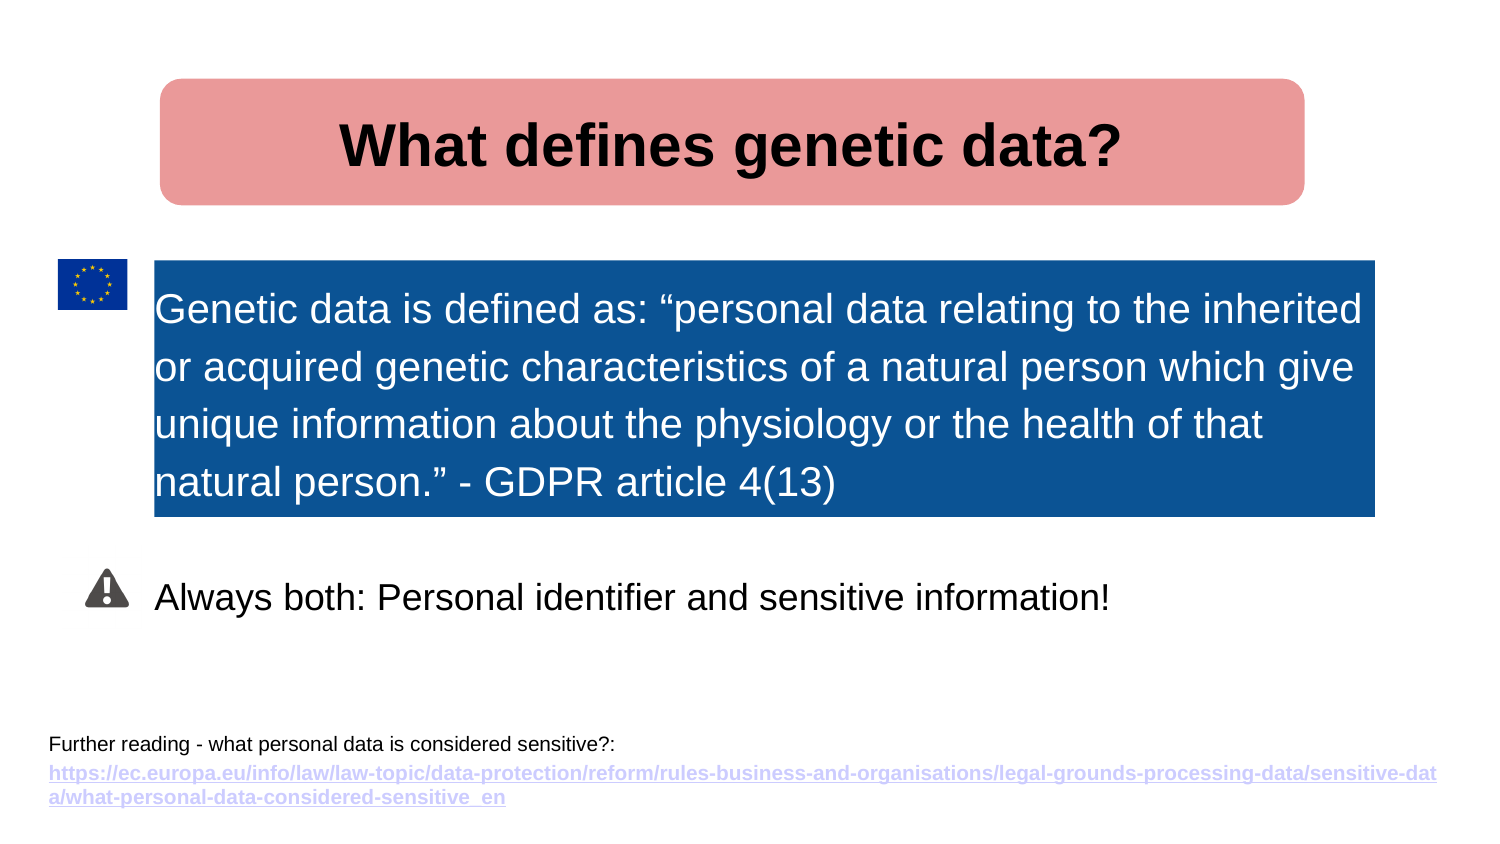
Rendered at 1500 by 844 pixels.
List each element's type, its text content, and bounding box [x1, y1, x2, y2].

text_box What defines genetic data? [160, 79, 1304, 205]
text_box Further reading - what personal data is considered sensitive?: https://ec.europa.eu/info/law/law-topic/data-protection/reform/rules-business-and-organisations/legal-grounds-processing-data/sensitive-data/what-personal-data-considered-sensitive_en [33, 712, 1455, 800]
text_box Always both: Personal identifier and sensitive information! [154, 552, 1375, 647]
picture [62, 545, 142, 629]
text_box Genetic data is defined as: “personal data relating to the inherited or acquired genetic characteristics of a natural person which give unique information about the physiology or the health of that natural person.” - GDPR article 4(13) [154, 260, 1375, 517]
picture [57, 259, 128, 310]
